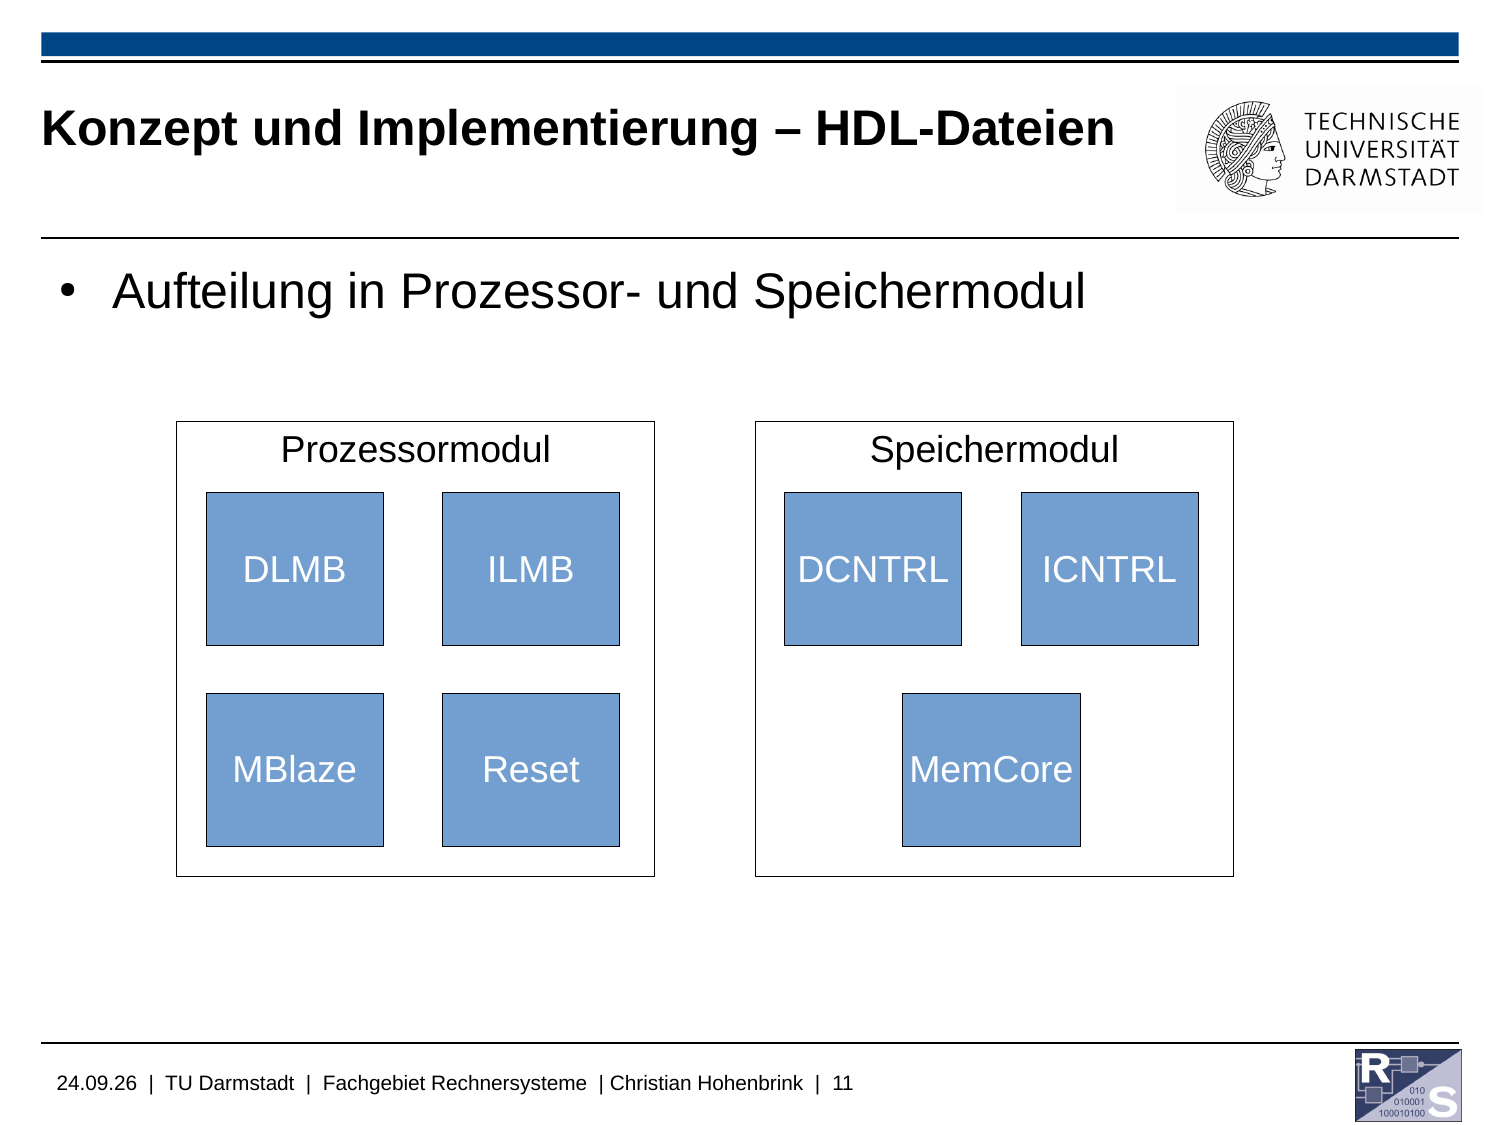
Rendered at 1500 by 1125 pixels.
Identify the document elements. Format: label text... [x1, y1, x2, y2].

picture [1355, 1049, 1462, 1122]
title Konzept und Implementierung – HDL-Dateien [41, 52, 1131, 204]
list Aufteilung in Prozessor- und Speichermodul [41, 263, 1455, 1032]
